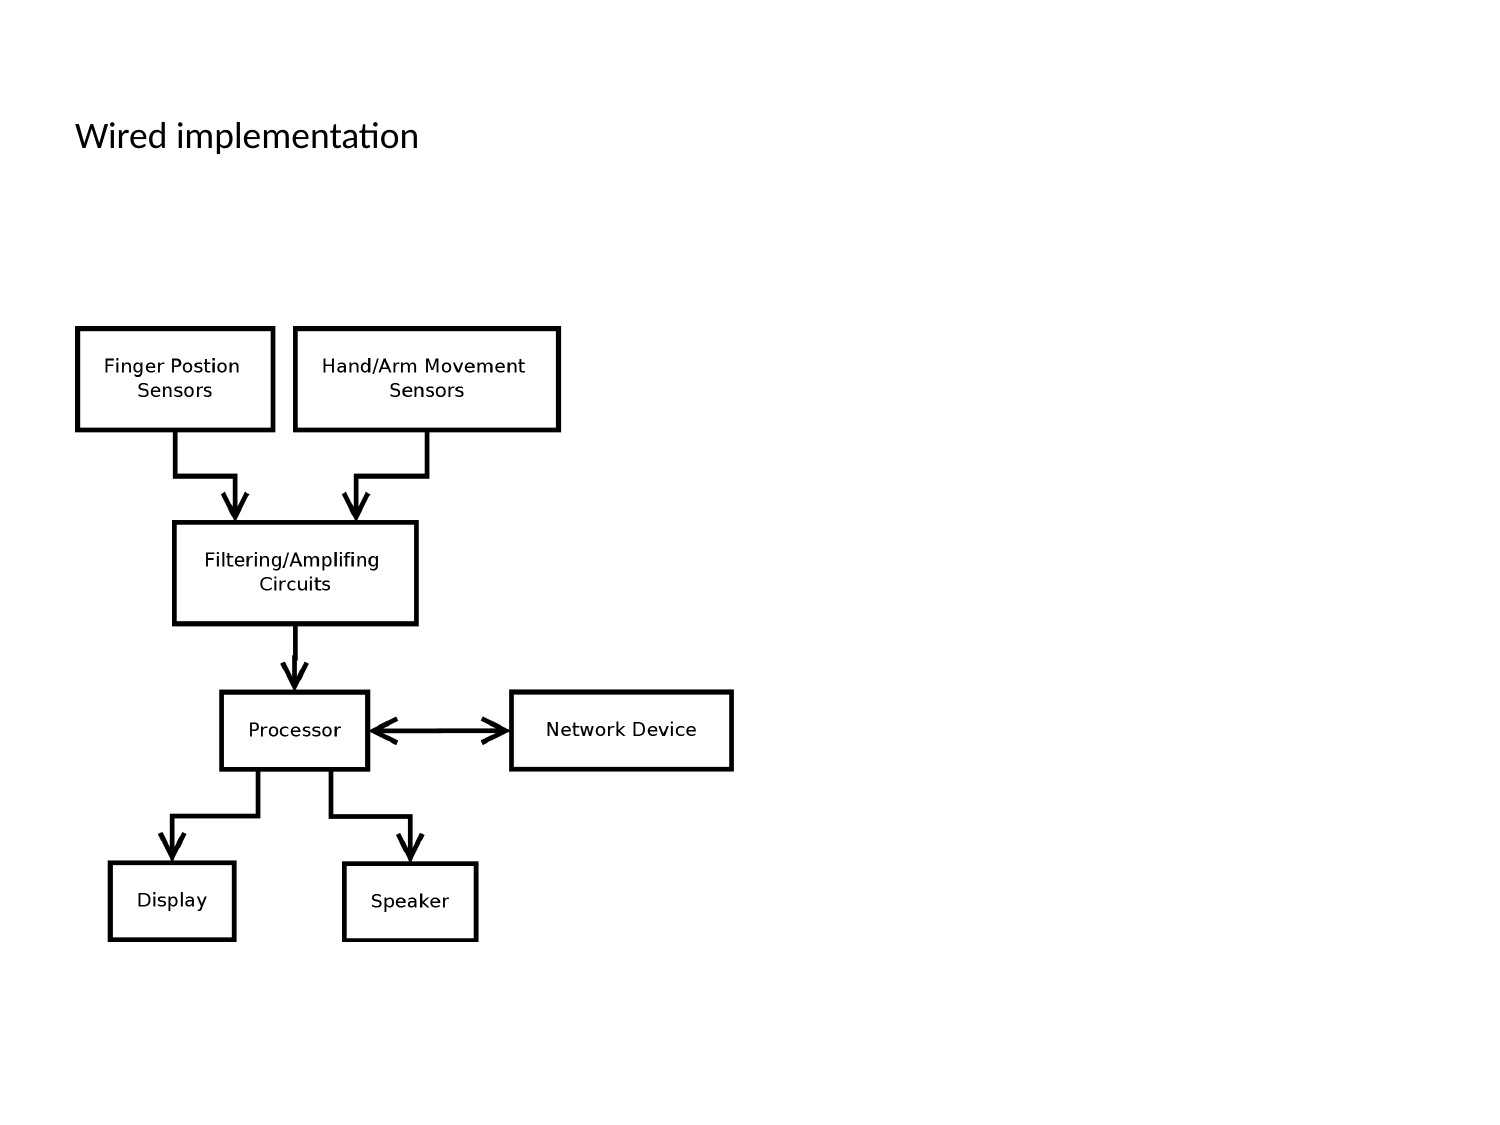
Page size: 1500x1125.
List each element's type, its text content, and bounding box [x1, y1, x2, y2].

chart [75, 262, 734, 1005]
title Wired implementation [75, 45, 1425, 233]
